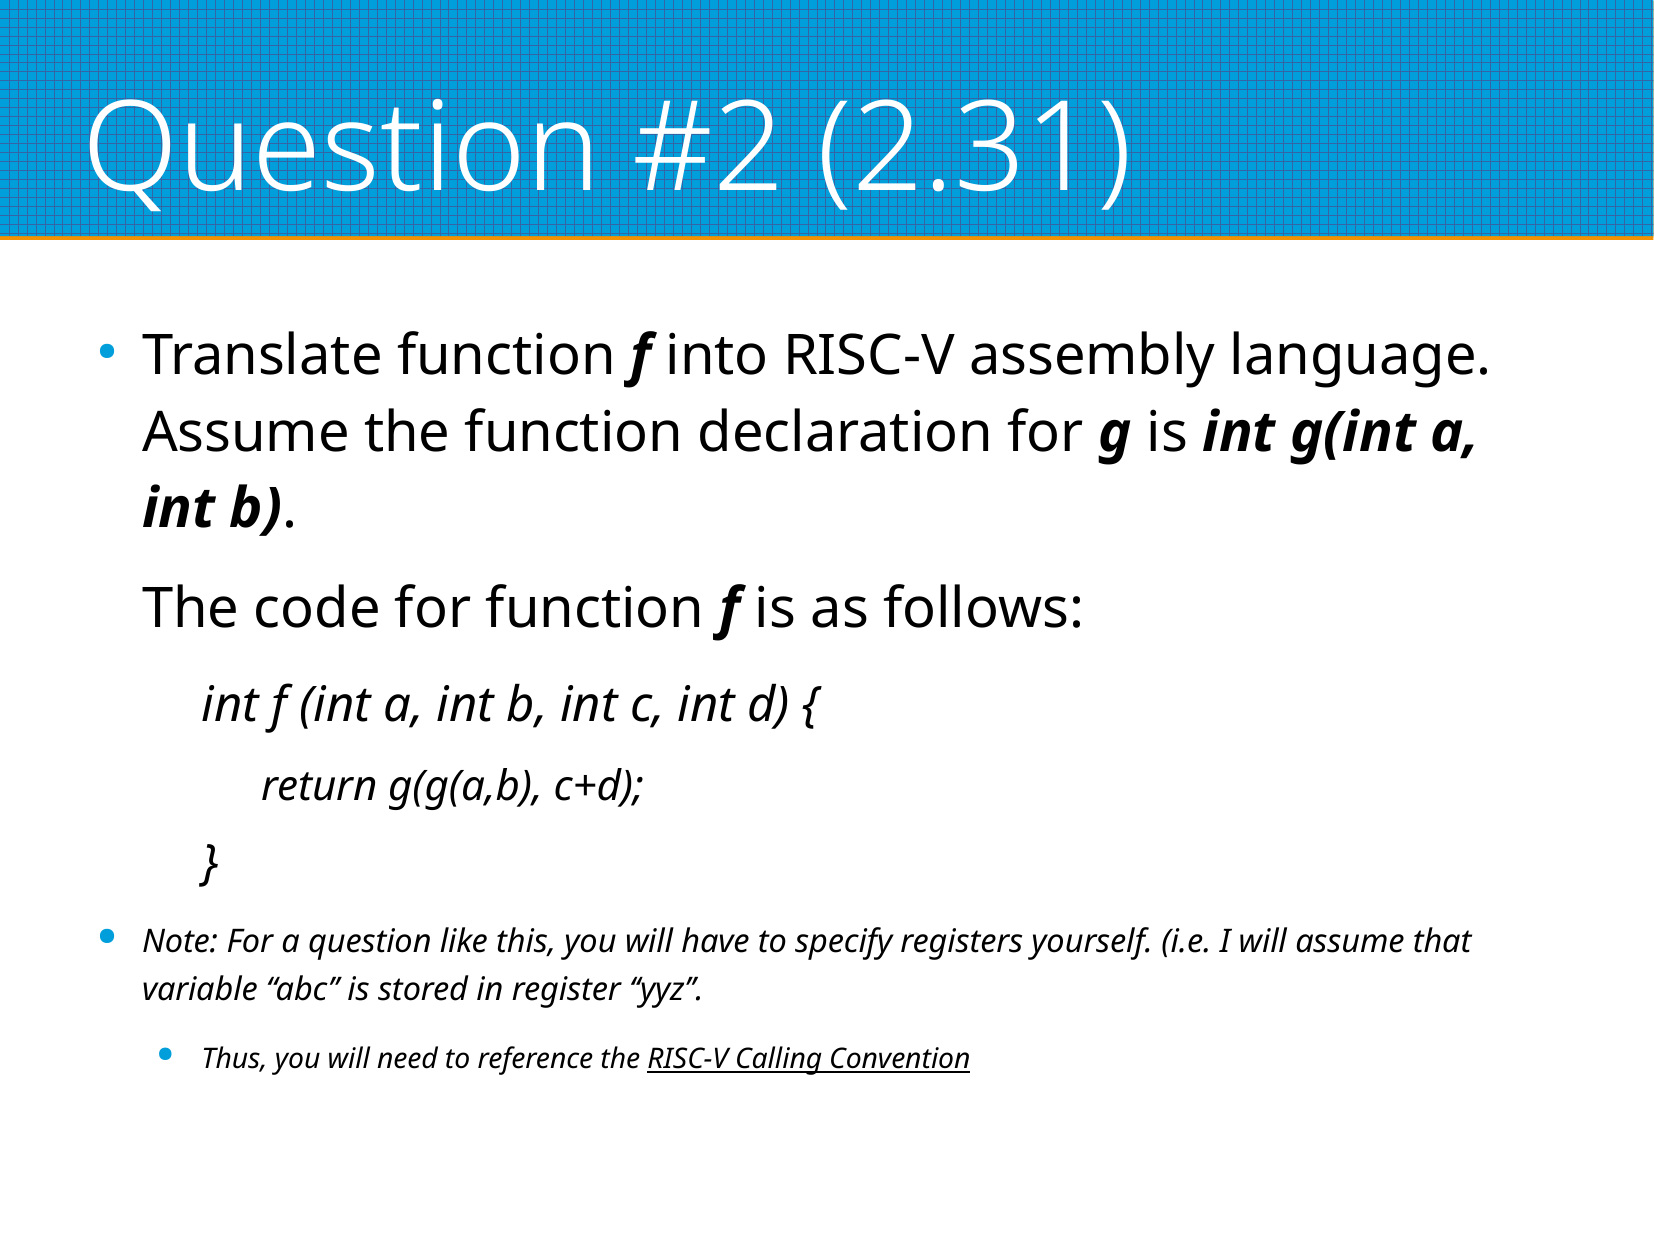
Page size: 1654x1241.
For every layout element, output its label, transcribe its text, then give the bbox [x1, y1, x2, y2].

list Translate function f into RISC-V assembly language. Assume the function declaration for g is int g(int a, int b). The code for function f is as follows: int f (int a, int b, int c, int d) { return g(g(a,b), c+d); } Note: For a question like this, you will have to specify registers yourself. (i.e. I will assume that variable ‘‘abc’’ is stored in register ‘‘yyz’’. Thus, you will need to reference the RISC-V Calling Convention [82, 314, 1563, 1081]
title Question #2 (2.31) [82, 19, 1571, 227]
